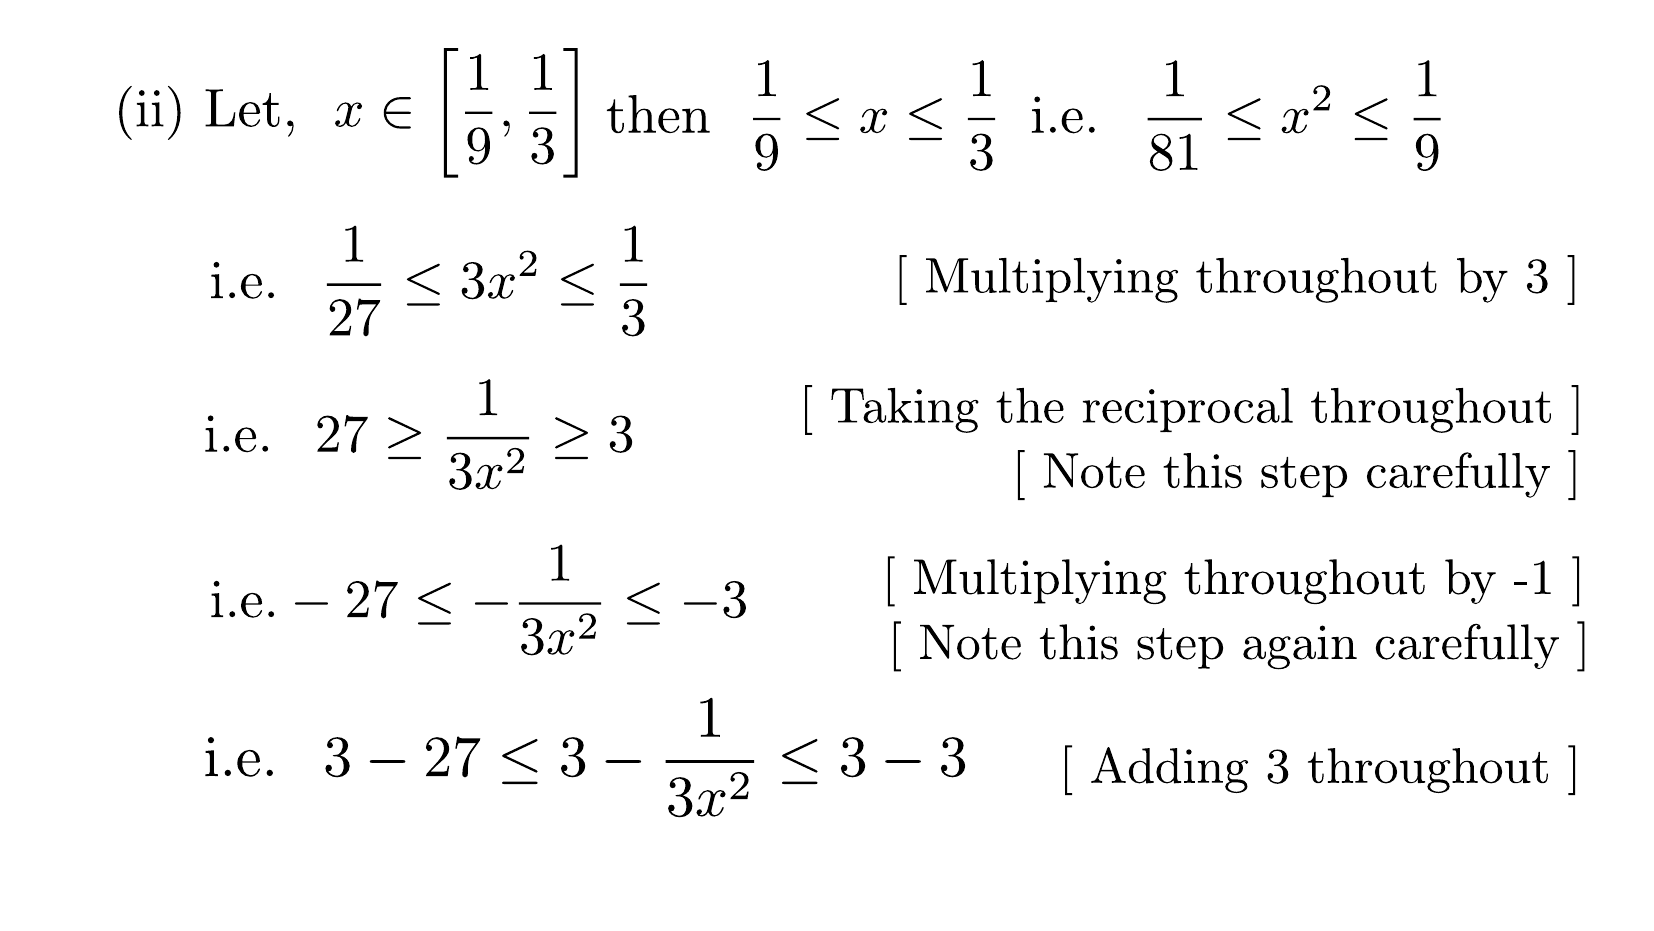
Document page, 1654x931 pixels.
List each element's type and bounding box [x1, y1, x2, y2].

title [47, 37, 1607, 886]
text_box [1031, 60, 1441, 171]
text_box [801, 385, 1579, 435]
text_box [896, 255, 1575, 305]
text_box [884, 556, 1580, 607]
text_box [890, 621, 1585, 672]
text_box [205, 697, 966, 818]
text_box [116, 48, 578, 178]
text_box [205, 379, 633, 490]
text_box [606, 60, 996, 171]
text_box [211, 225, 648, 337]
text_box [1061, 745, 1576, 796]
text_box [1014, 450, 1576, 501]
text_box [211, 544, 746, 656]
